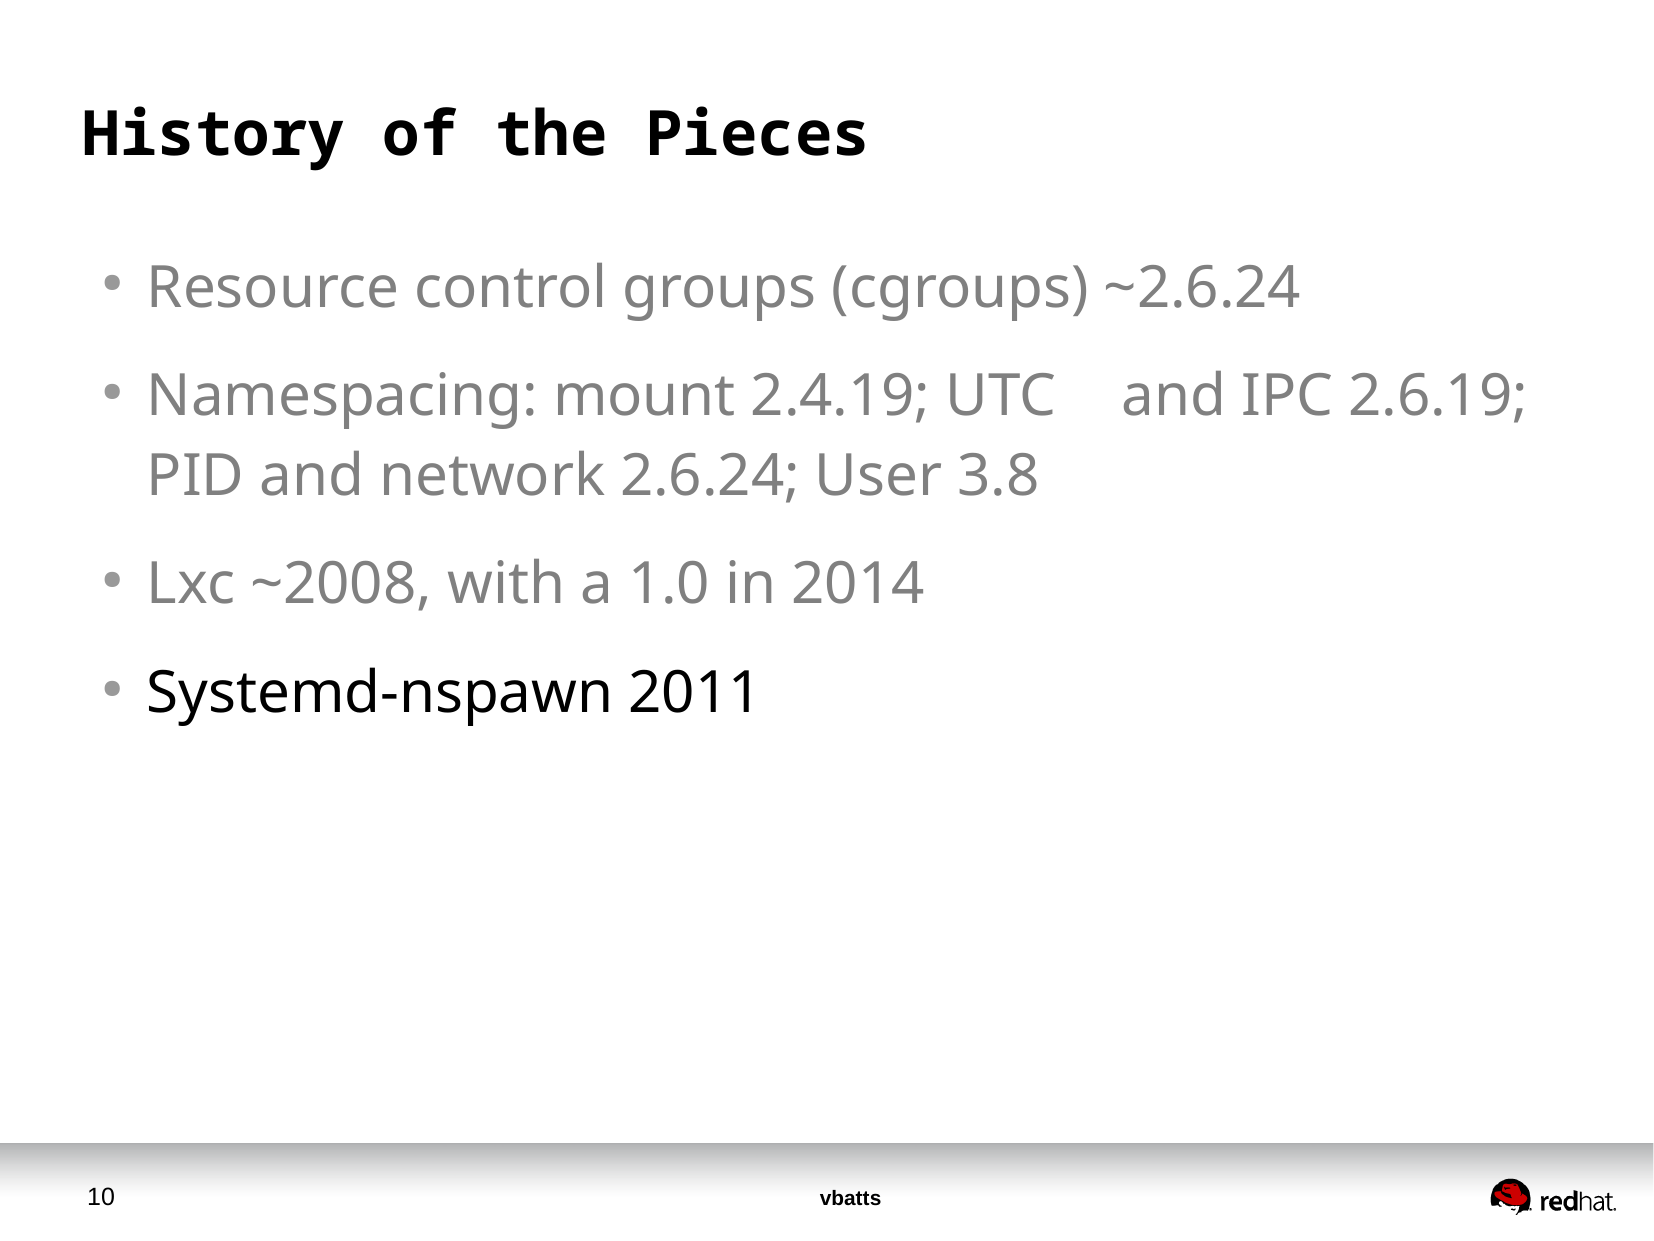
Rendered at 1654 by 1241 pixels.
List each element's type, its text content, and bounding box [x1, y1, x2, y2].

picture [0, 1143, 1654, 1241]
title History of the Pieces [82, 37, 1571, 226]
list Resource control groups (cgroups) ~2.6.24 Namespacing: mount 2.4.19; UTC and IPC 2.6.19; PID and network 2.6.24; User 3.8 Lxc ~2008, with a 1.0 in 2014 Systemd-nspawn 2011 [86, 244, 1576, 1039]
